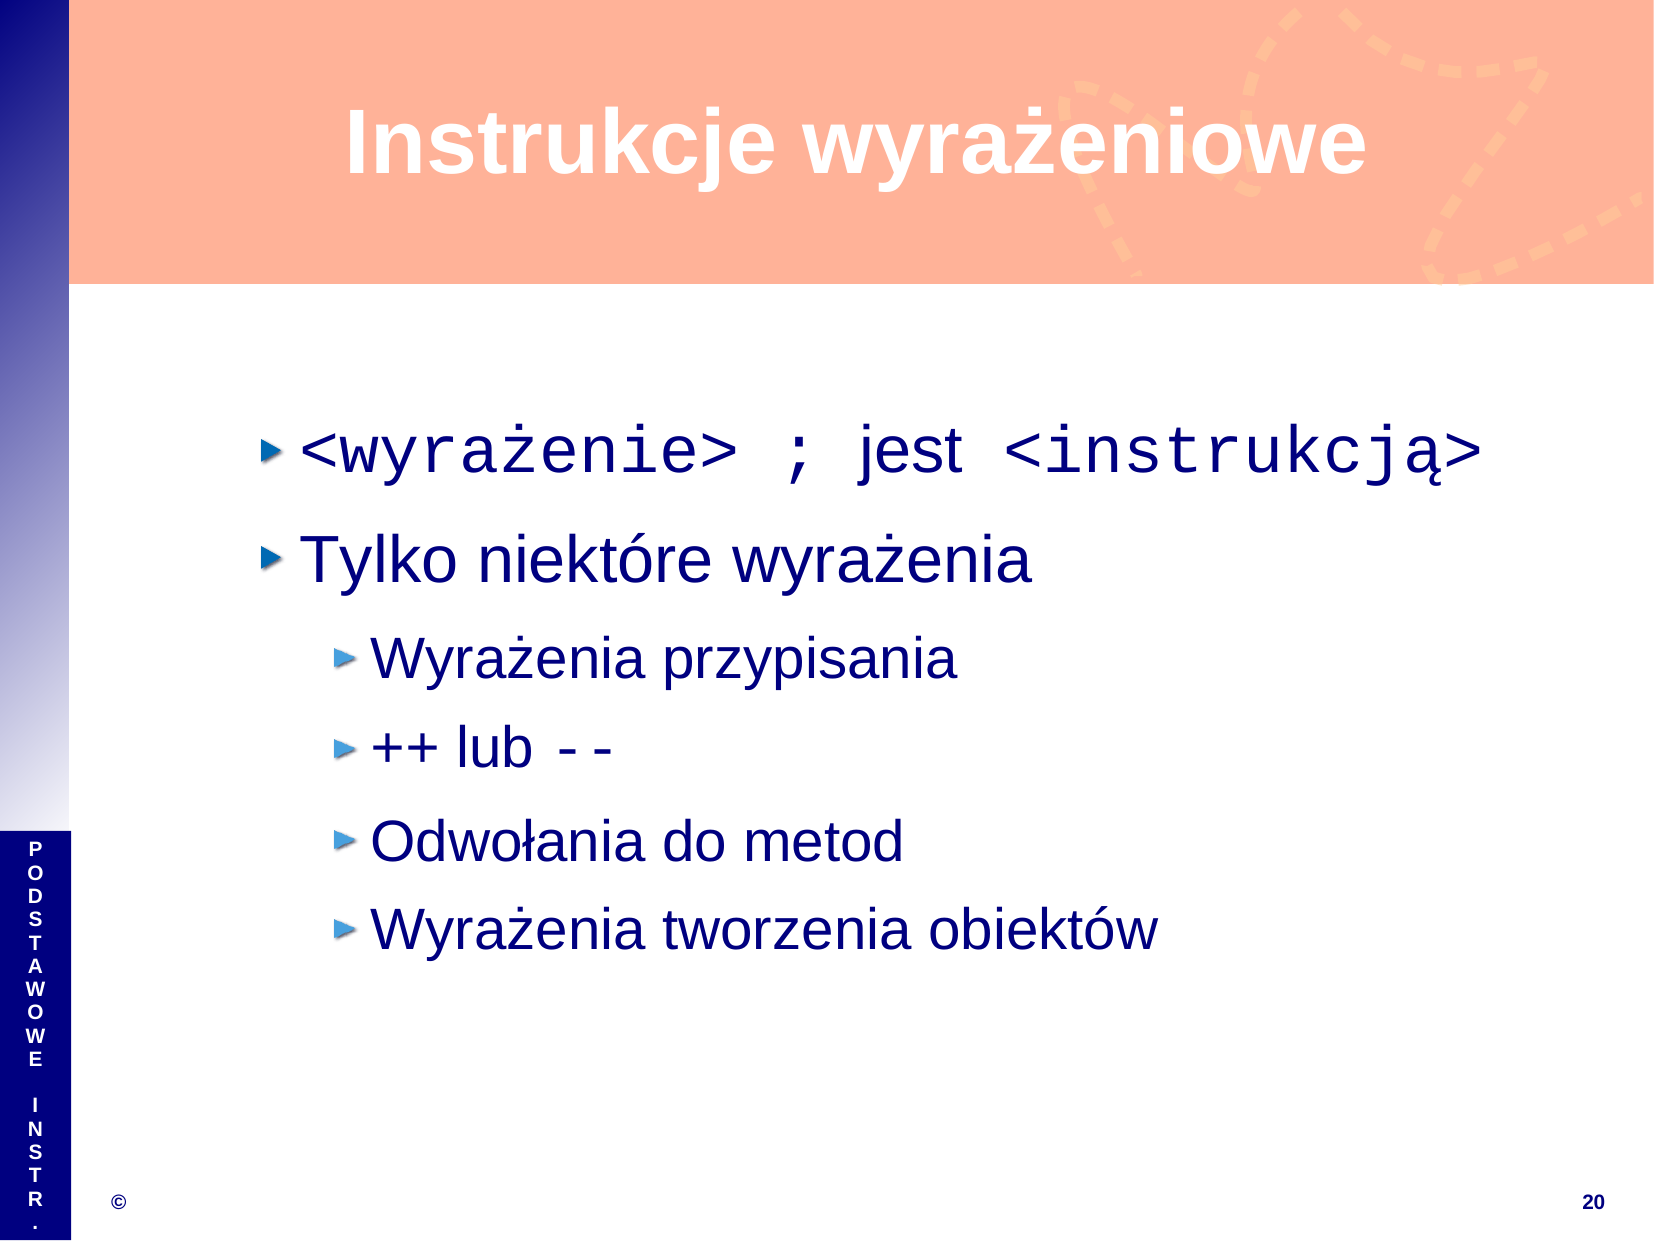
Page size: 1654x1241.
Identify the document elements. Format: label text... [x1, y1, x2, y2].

text_box P O D S T A W O W E I N S T R . [0, 830, 71, 1241]
title Instrukcje wyrażeniowe [97, 37, 1617, 246]
list <wyrażenie> ; jest <instrukcją> Tylko niektóre wyrażenia Wyrażenia przypisania ++ lub -- Odwołania do metod Wyrażenia tworzenia obiektów [228, 411, 1517, 1002]
